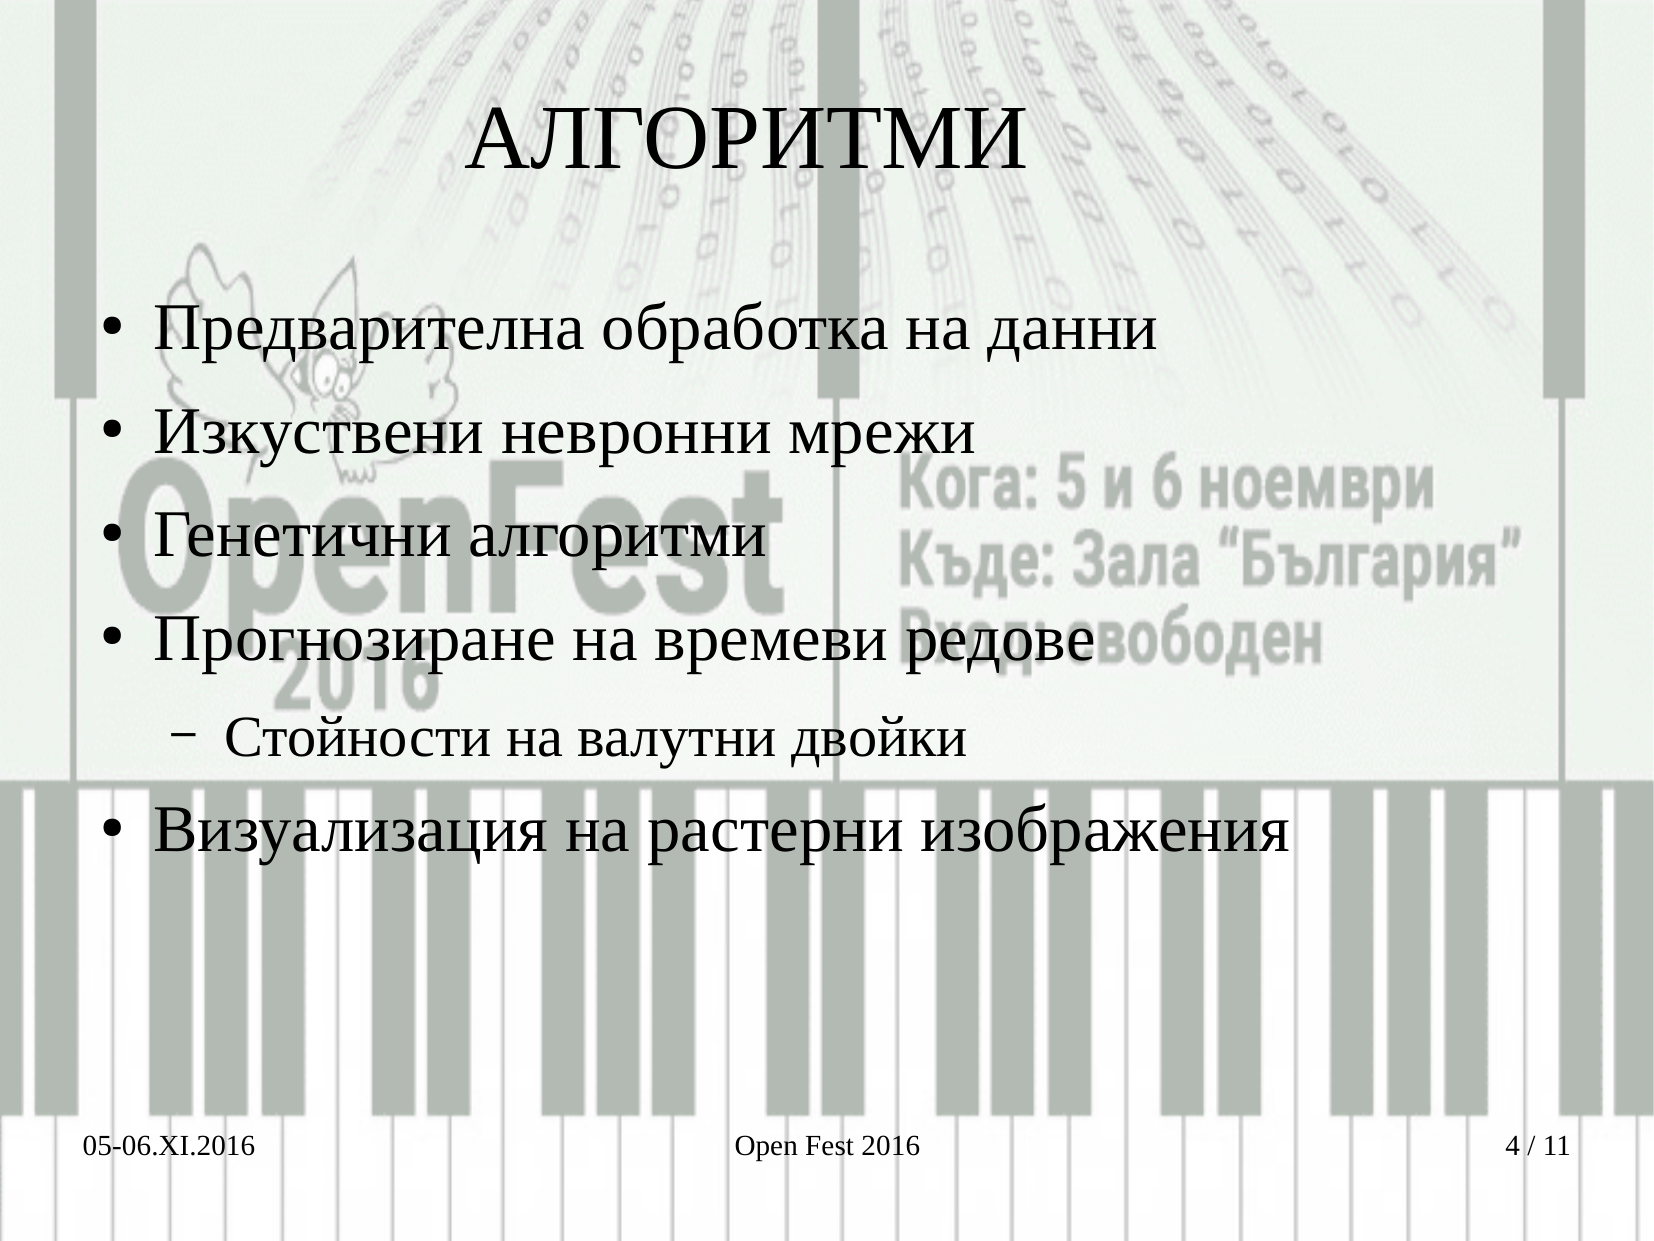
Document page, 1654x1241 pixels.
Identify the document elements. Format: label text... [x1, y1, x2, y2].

picture [0, 0, 1654, 1241]
title АЛГОРИТМИ [82, 47, 1412, 229]
list Предварителна обработка на данни Изкуствени невронни мрежи Генетични алгоритми Прогнозиране на времеви редове Стойности на валутни двойки Визуализация на растерни изображения [82, 290, 1571, 1010]
